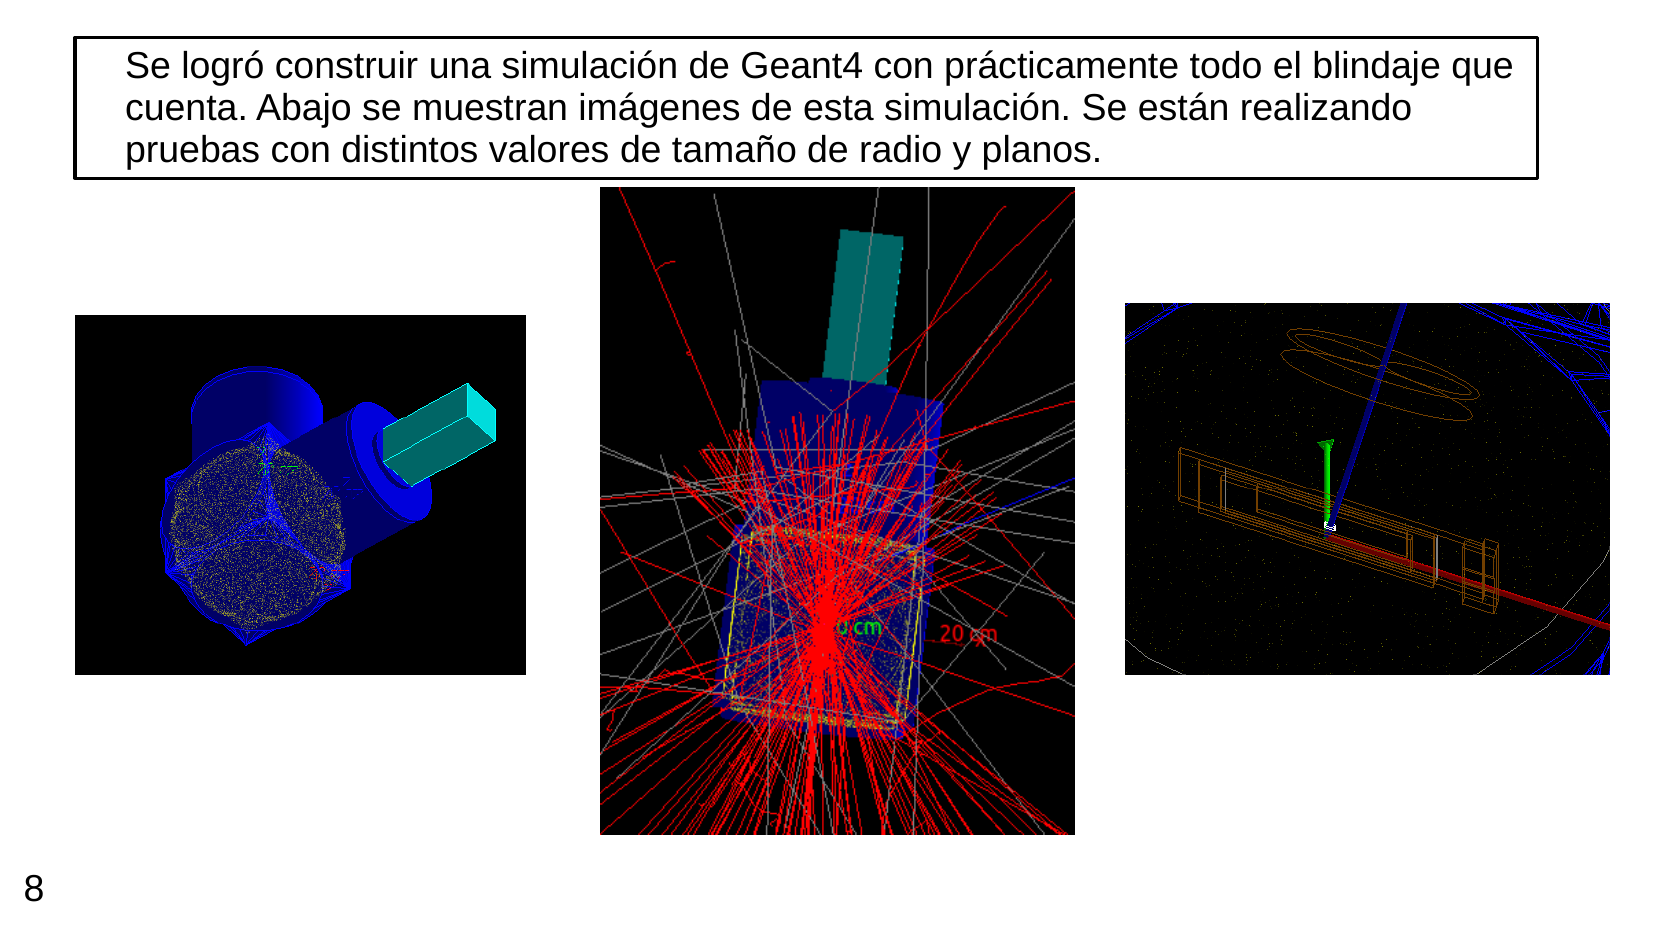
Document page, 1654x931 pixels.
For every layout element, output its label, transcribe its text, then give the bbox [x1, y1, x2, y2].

text_box <number> [8, 860, 638, 931]
picture [600, 187, 1075, 835]
text_box Se logró construir una simulación de Geant4 con prácticamente todo el blindaje que cuenta. Abajo se muestran imágenes de esta simulación. Se están realizando pruebas con distintos valores de tamaño de radio y planos. [75, 37, 1538, 179]
picture [1125, 303, 1610, 676]
picture [75, 315, 526, 676]
